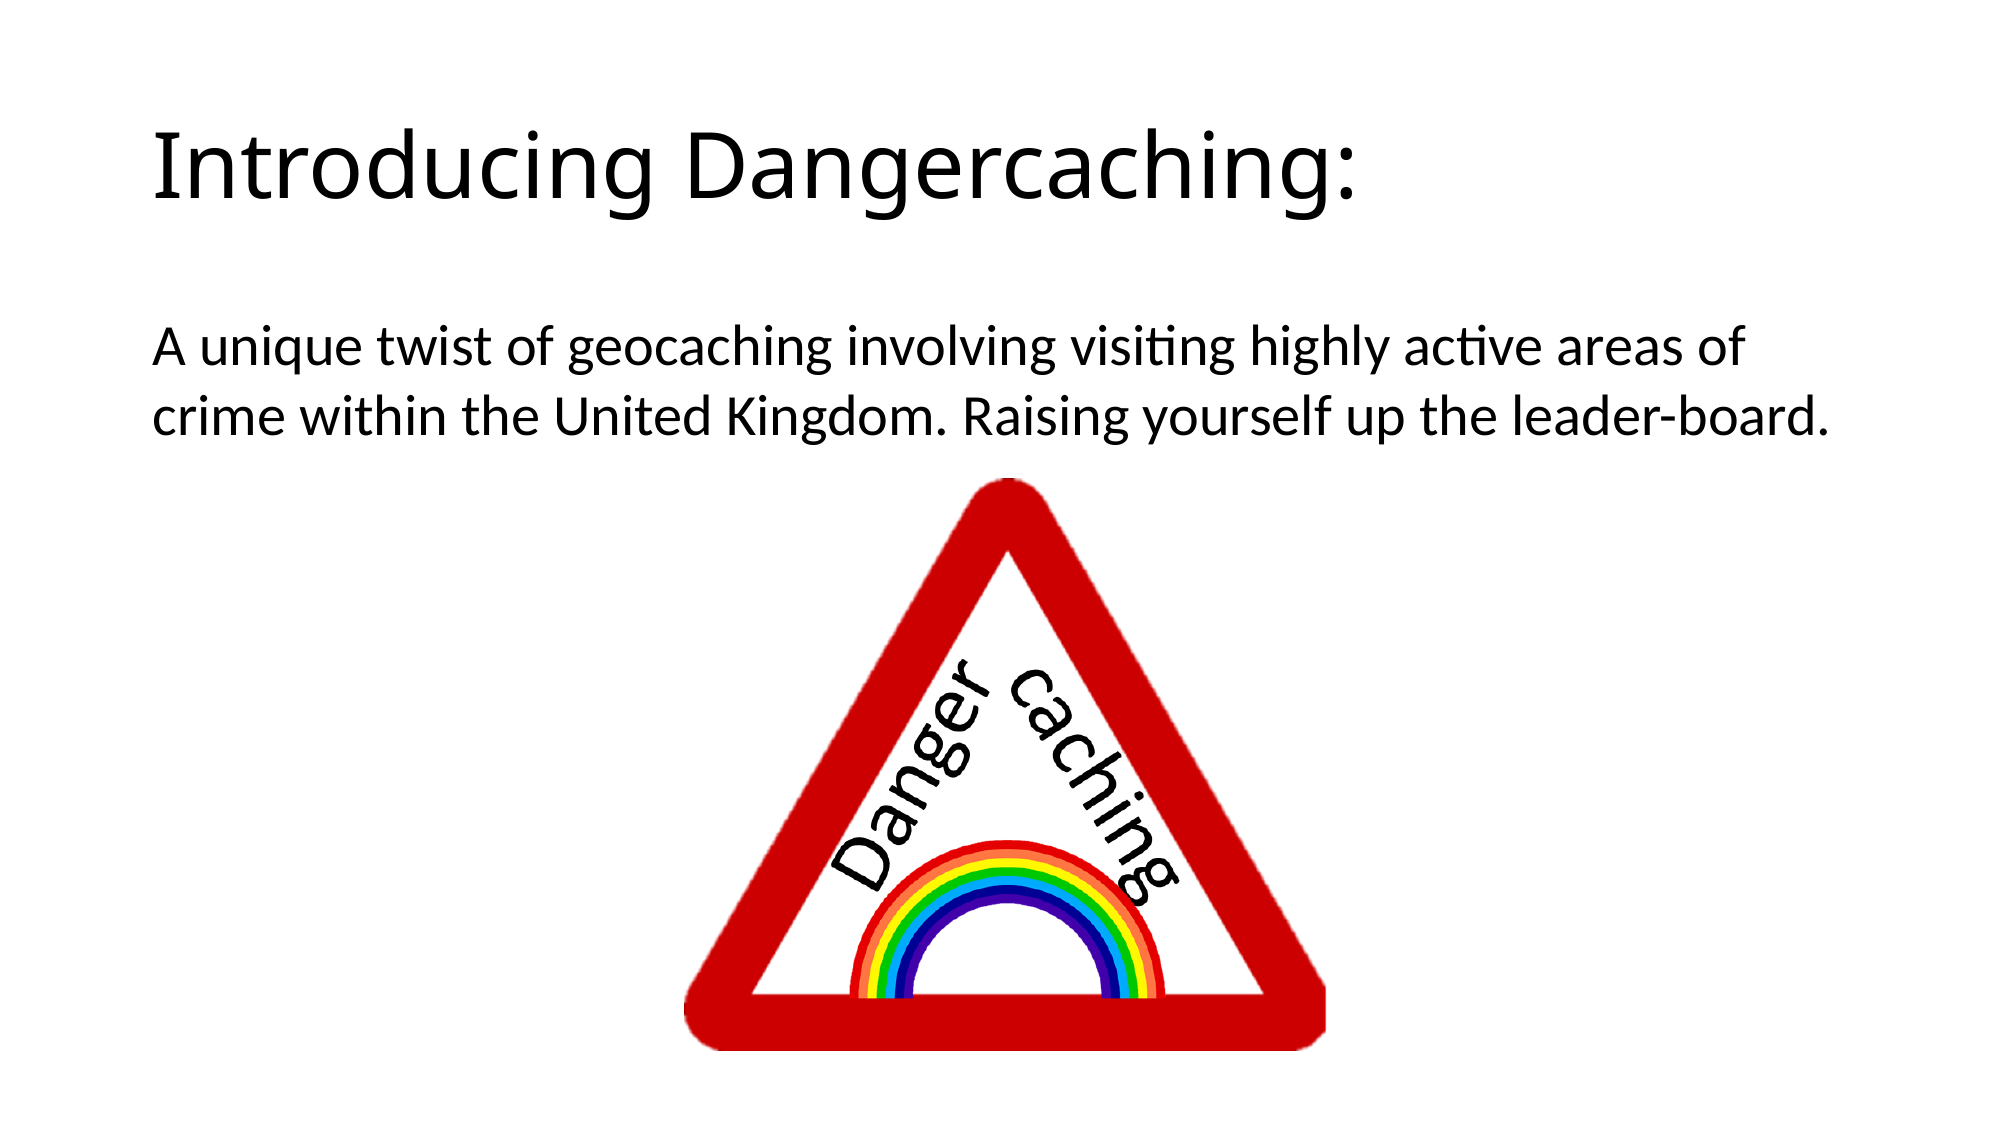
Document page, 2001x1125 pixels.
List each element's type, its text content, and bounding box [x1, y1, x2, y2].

picture [666, 478, 1334, 1064]
title Introducing Dangercaching: [137, 59, 1863, 278]
list A unique twist of geocaching involving visiting highly active areas of crime within the United Kingdom. Raising yourself up the leader-board. [137, 299, 1863, 1014]
